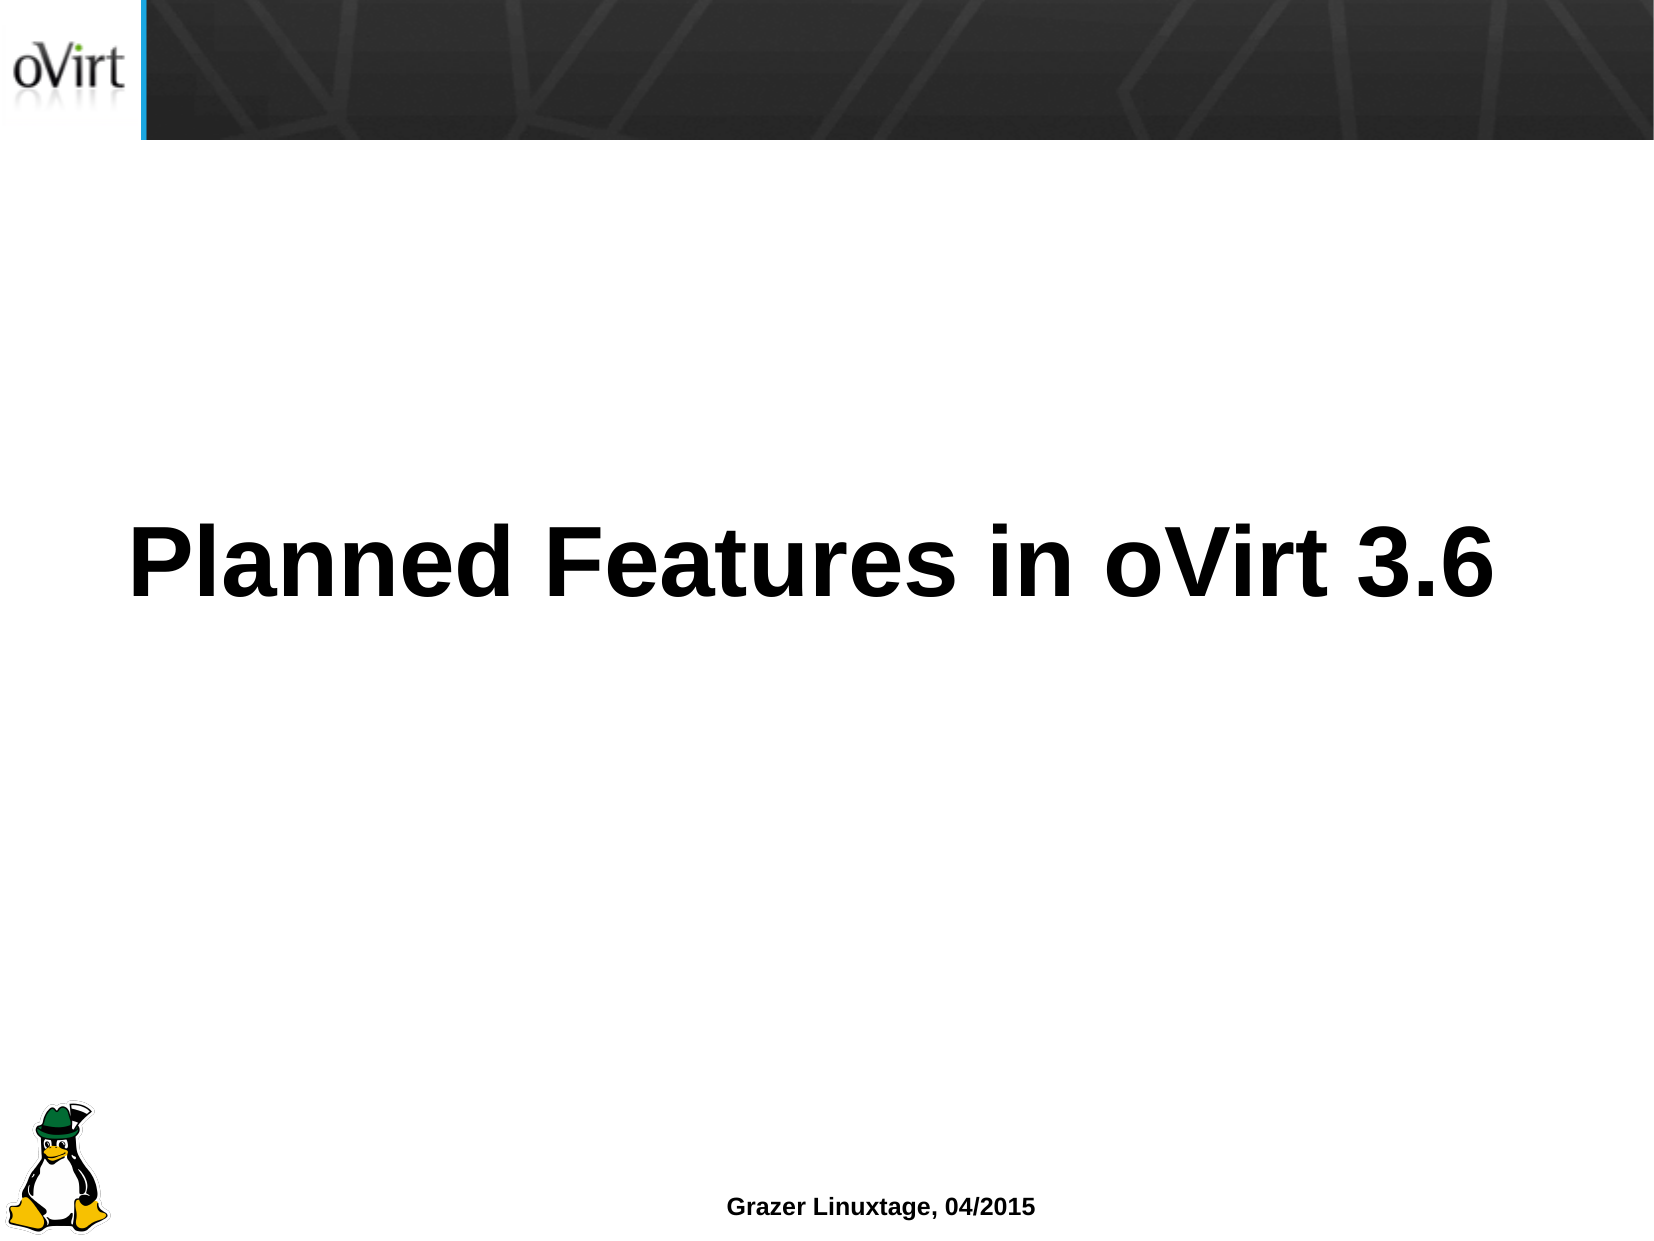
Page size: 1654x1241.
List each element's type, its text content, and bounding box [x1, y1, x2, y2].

text_box Planned Features in oVirt 3.6 [112, 498, 1549, 737]
picture [5, 1100, 111, 1235]
picture [0, 0, 1654, 140]
